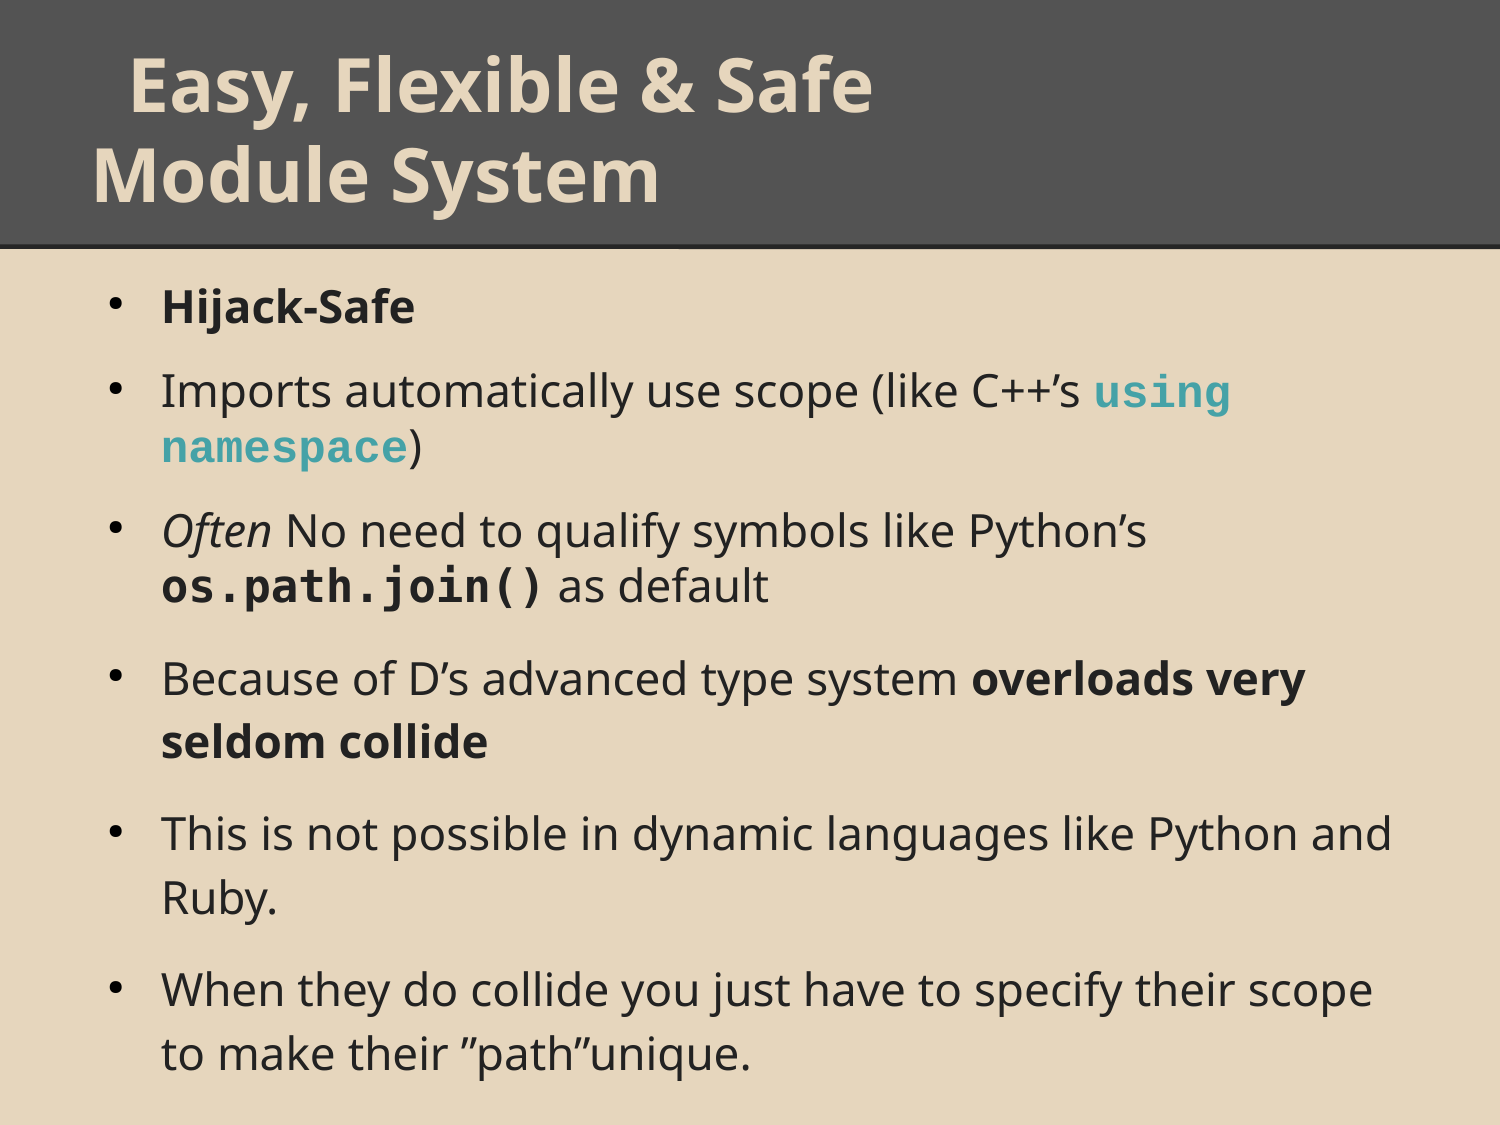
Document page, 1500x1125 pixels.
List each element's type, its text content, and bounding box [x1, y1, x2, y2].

list Hijack-Safe Imports automatically use scope (like C++’s using namespace) Often No need to qualify symbols like Python’s os.path.join() as default Because of D’s advanced type system overloads very seldom collide This is not possible in dynamic languages like Python and Ruby. When they do collide you just have to specify their scope to make their ”path”unique. [75, 262, 1425, 1078]
title Easy, Flexible & Safe Module System [75, 45, 1425, 233]
